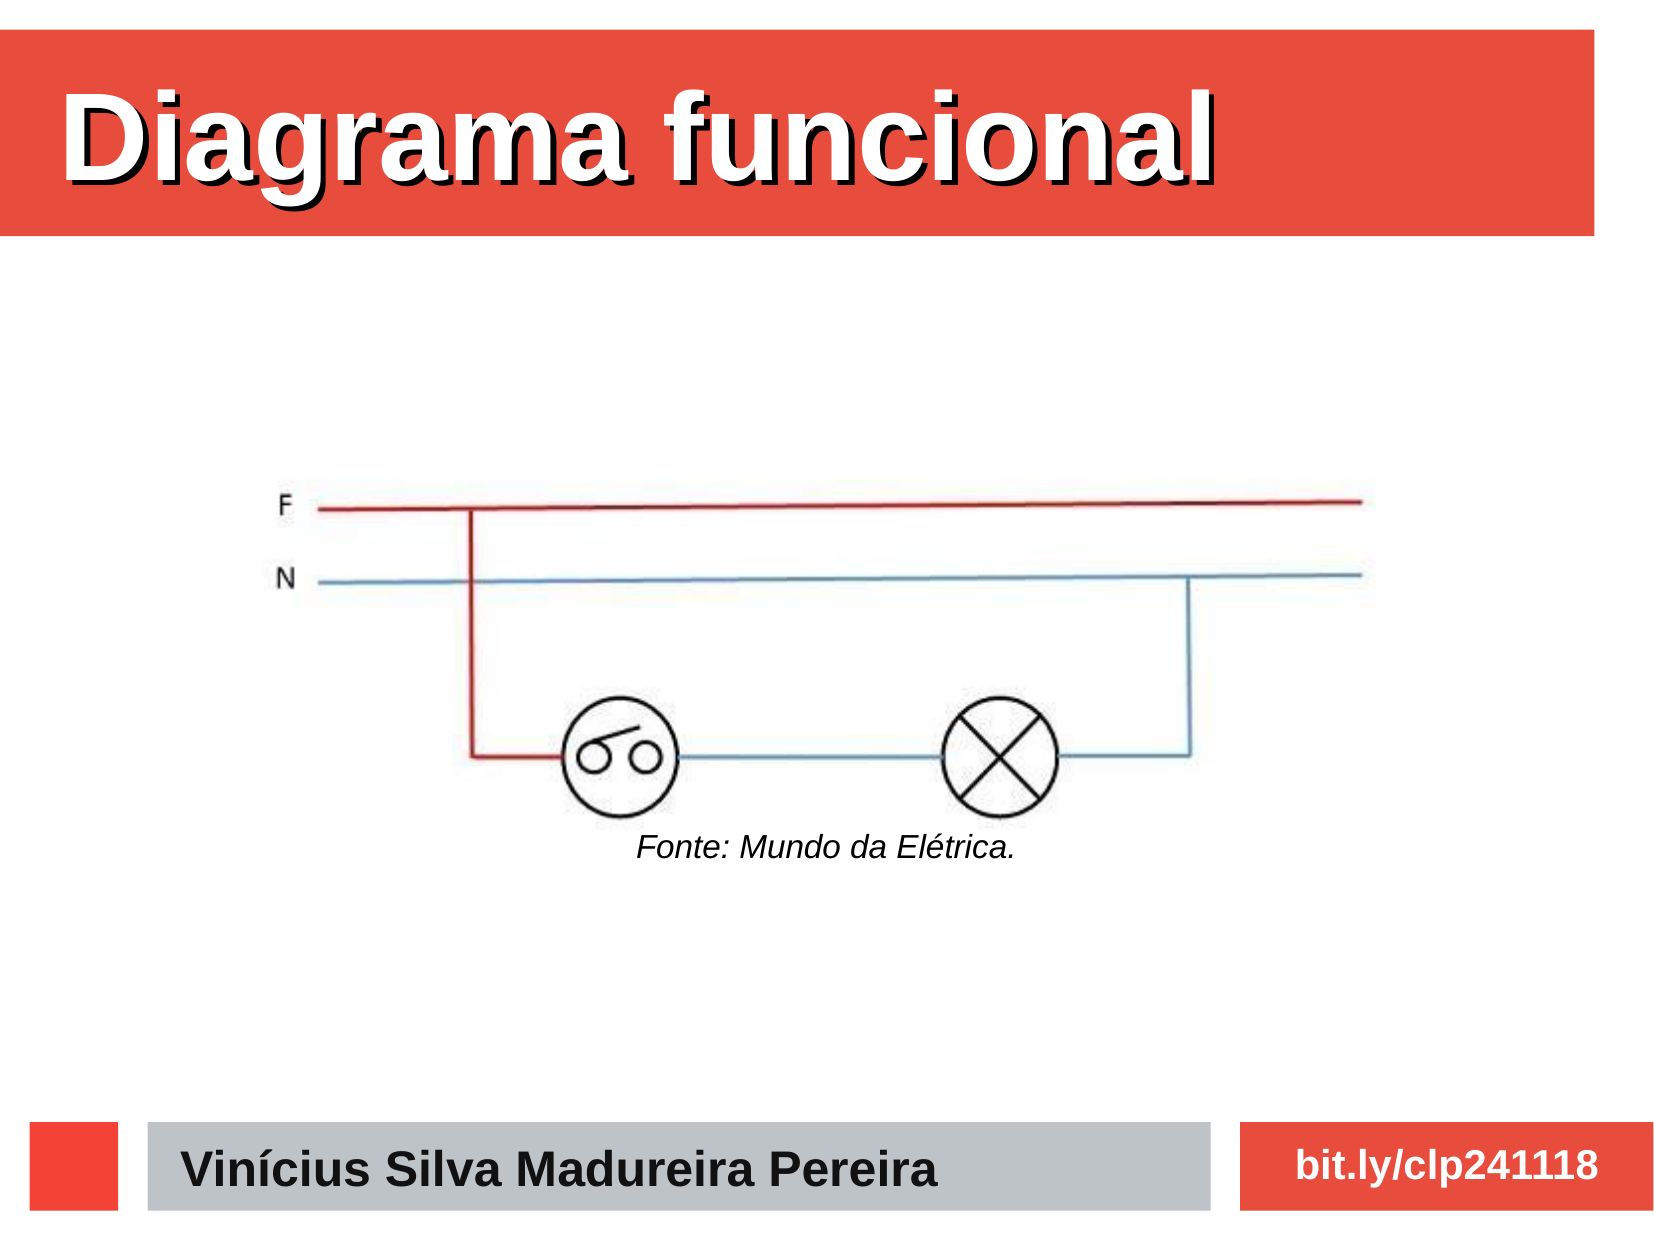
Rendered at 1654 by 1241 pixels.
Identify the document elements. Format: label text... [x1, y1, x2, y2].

picture [231, 448, 1423, 910]
text_box bit.ly/clp241118 [1228, 1133, 1654, 1205]
text_box Vinícius Silva Madureira Pereira [165, 1133, 1170, 1205]
title Diagrama funcional [59, 59, 1595, 207]
